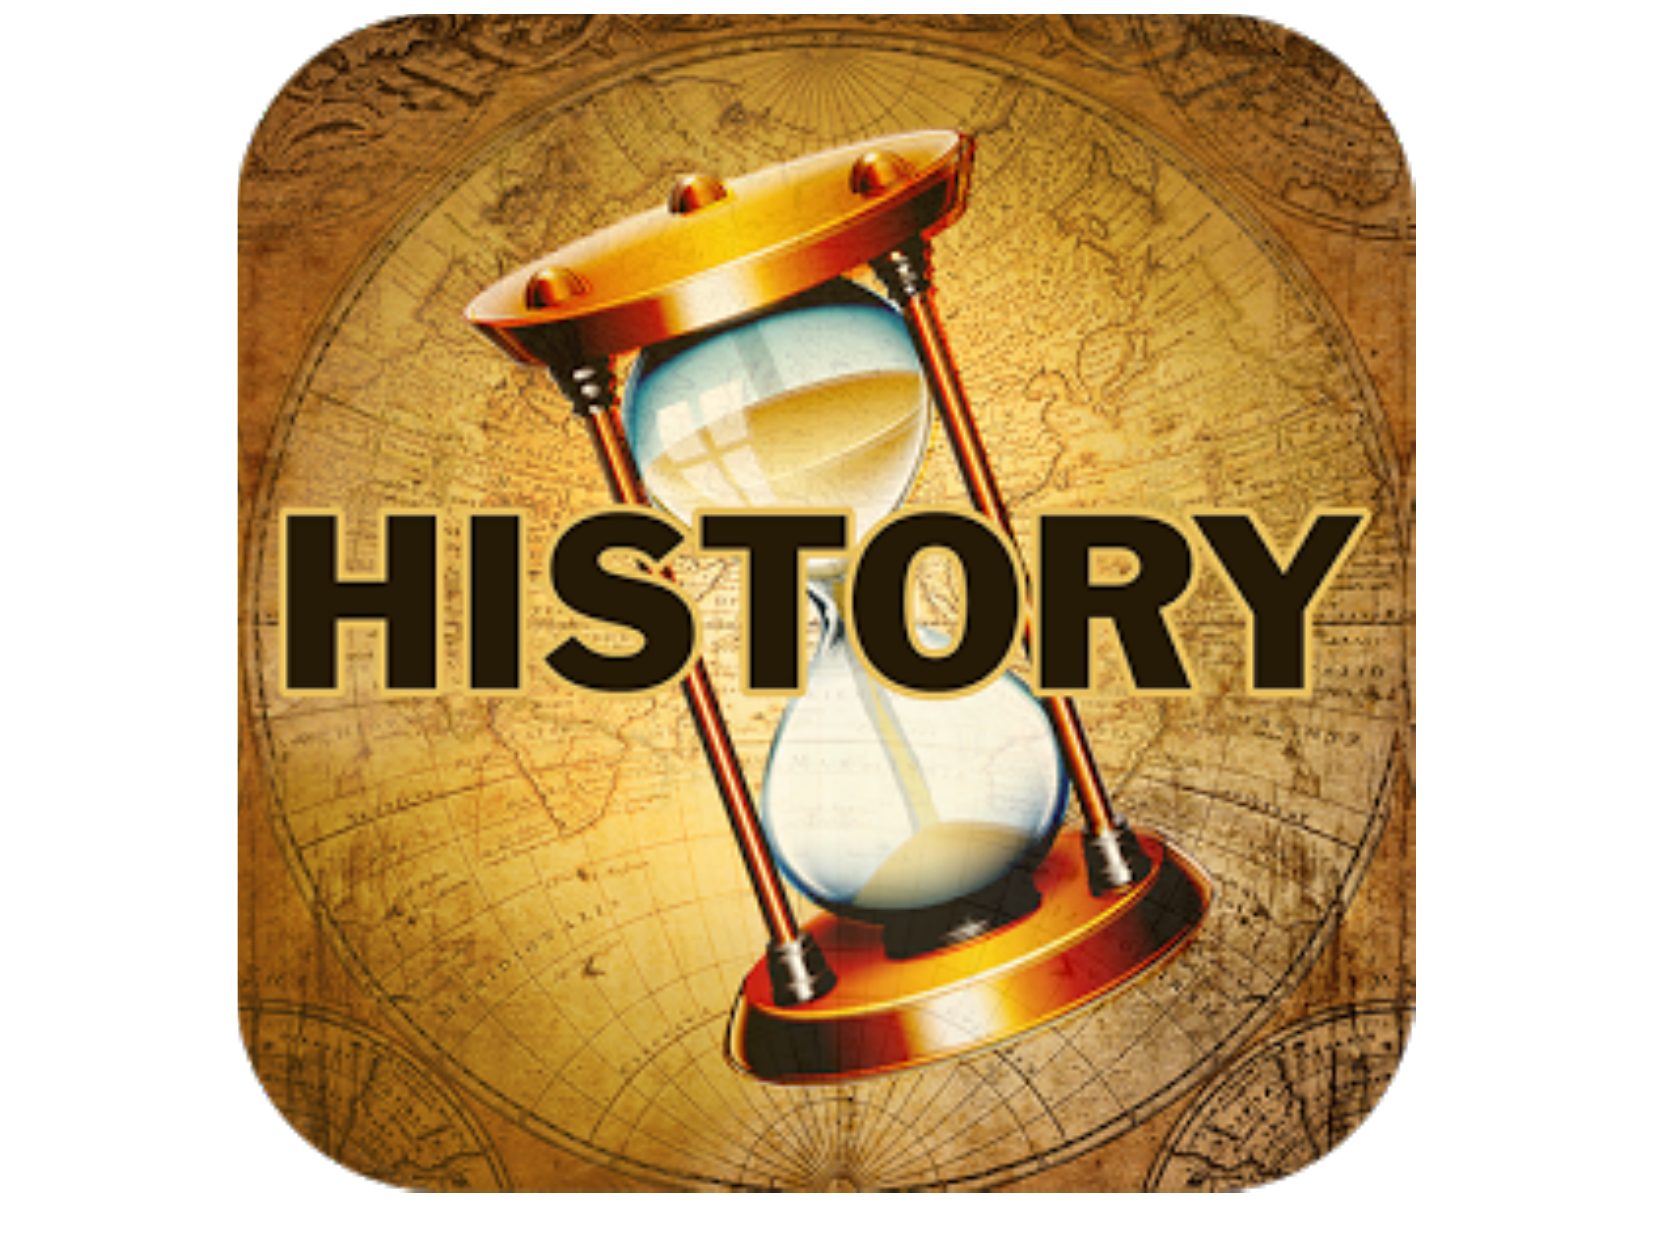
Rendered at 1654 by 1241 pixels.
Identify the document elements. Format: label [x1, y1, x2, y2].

text_box [237, 14, 1416, 1193]
